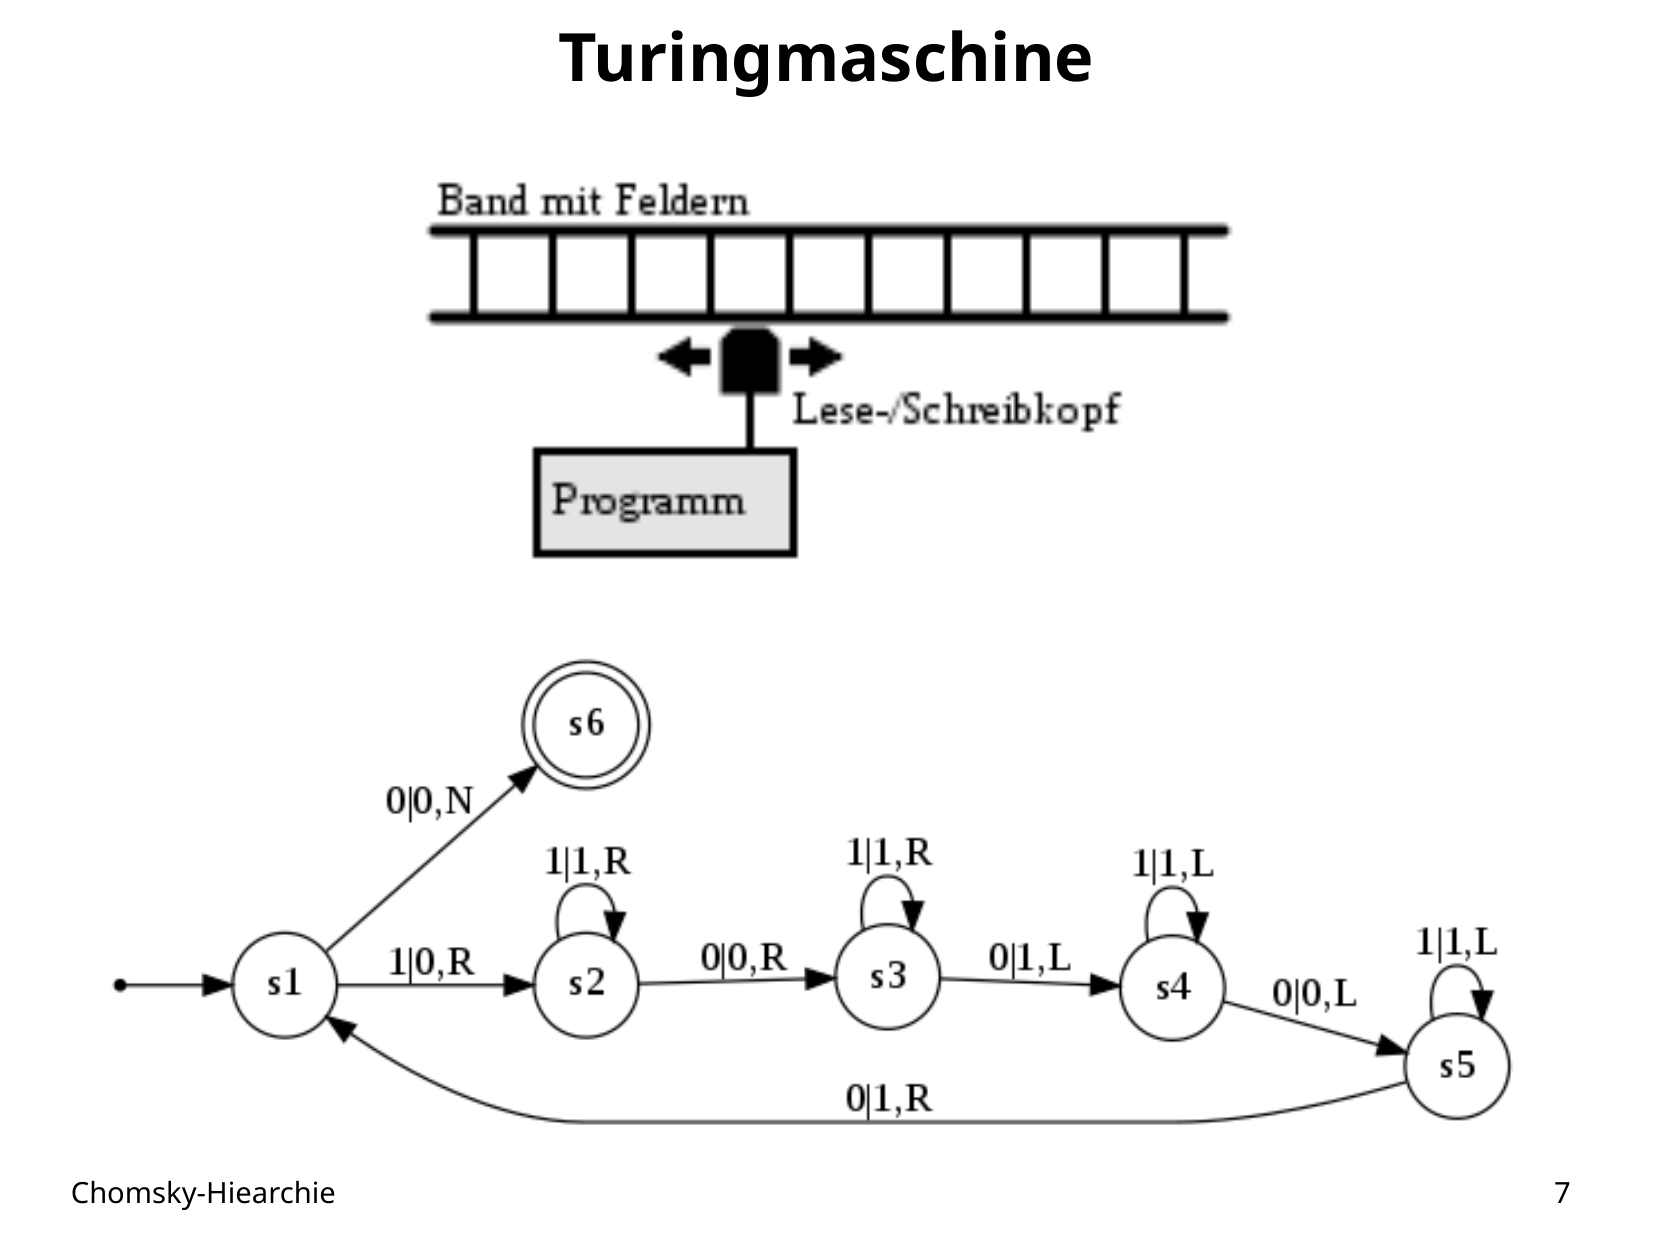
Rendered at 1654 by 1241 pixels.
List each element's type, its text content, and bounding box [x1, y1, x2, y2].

picture [416, 177, 1241, 567]
title Turingmaschine [0, 5, 1654, 107]
picture [104, 653, 1522, 1134]
